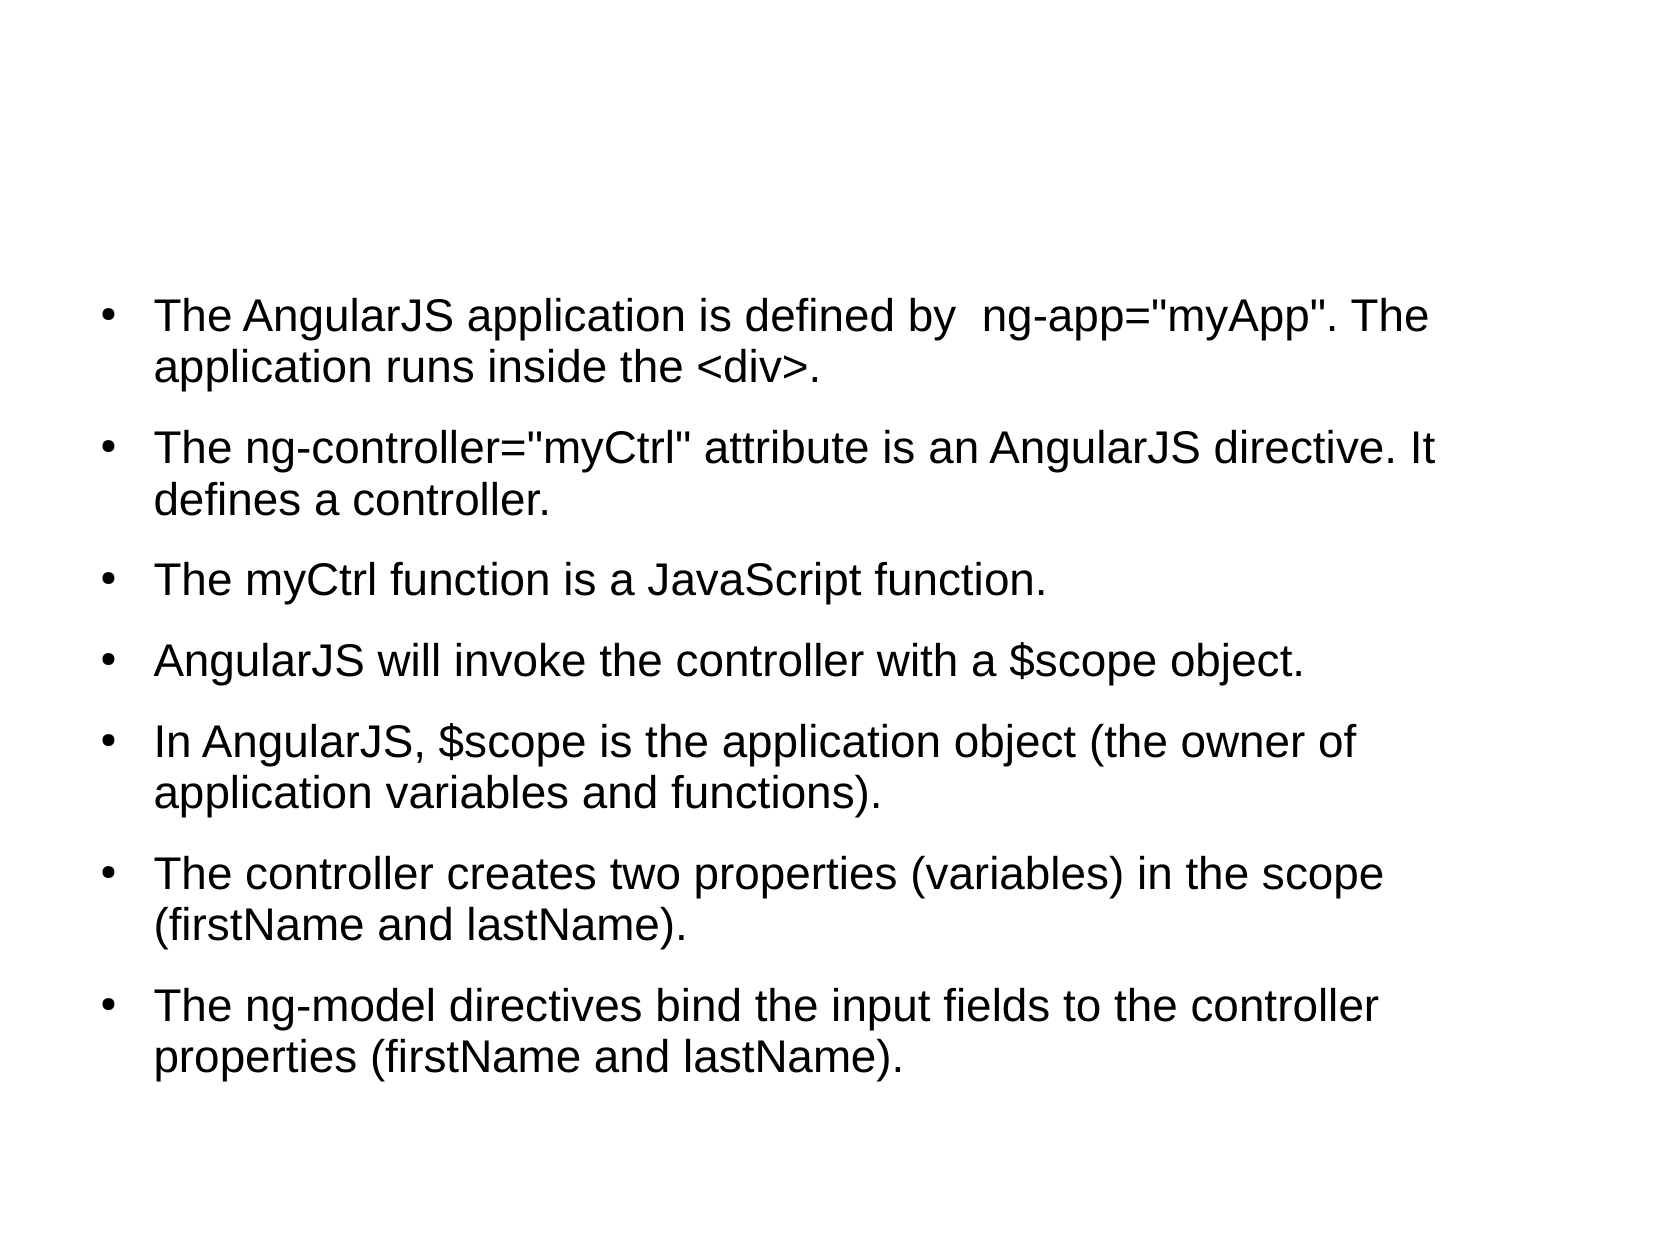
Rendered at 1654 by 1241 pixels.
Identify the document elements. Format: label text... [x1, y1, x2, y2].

list The AngularJS application is defined by ng-app="myApp". The application runs inside the <div>. The ng-controller="myCtrl" attribute is an AngularJS directive. It defines a controller. The myCtrl function is a JavaScript function. AngularJS will invoke the controller with a $scope object. In AngularJS, $scope is the application object (the owner of application variables and functions). The controller creates two properties (variables) in the scope (firstName and lastName). The ng-model directives bind the input fields to the controller properties (firstName and lastName). [82, 290, 1571, 1083]
